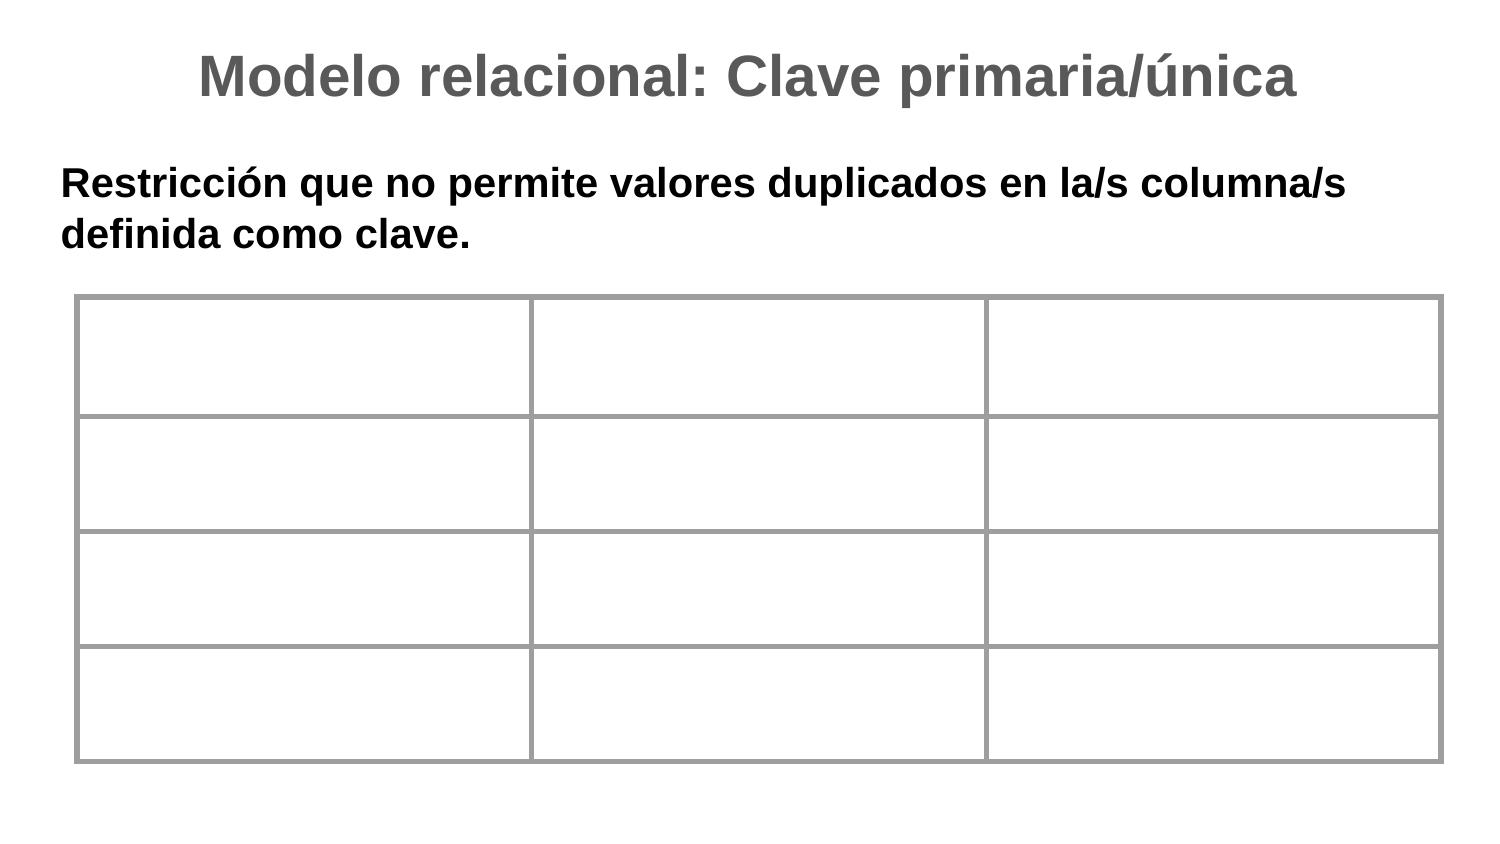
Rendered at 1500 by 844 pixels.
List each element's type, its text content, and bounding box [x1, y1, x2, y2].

table_cell [989, 534, 1438, 644]
subtitle Modelo relacional: Clave primaria/única [30, 23, 1467, 154]
table_header [80, 300, 529, 414]
table_cell [80, 534, 529, 644]
table_cell [989, 649, 1438, 759]
table_cell [534, 649, 984, 759]
table_cell [80, 419, 529, 529]
table_cell [80, 649, 529, 759]
table_header [534, 300, 984, 414]
table_cell [534, 419, 984, 529]
table_cell [534, 534, 984, 644]
text_box Restricción que no permite valores duplicados en la/s columna/s definida como clave. [45, 141, 1467, 272]
table_header [989, 300, 1438, 414]
table_cell [989, 419, 1438, 529]
